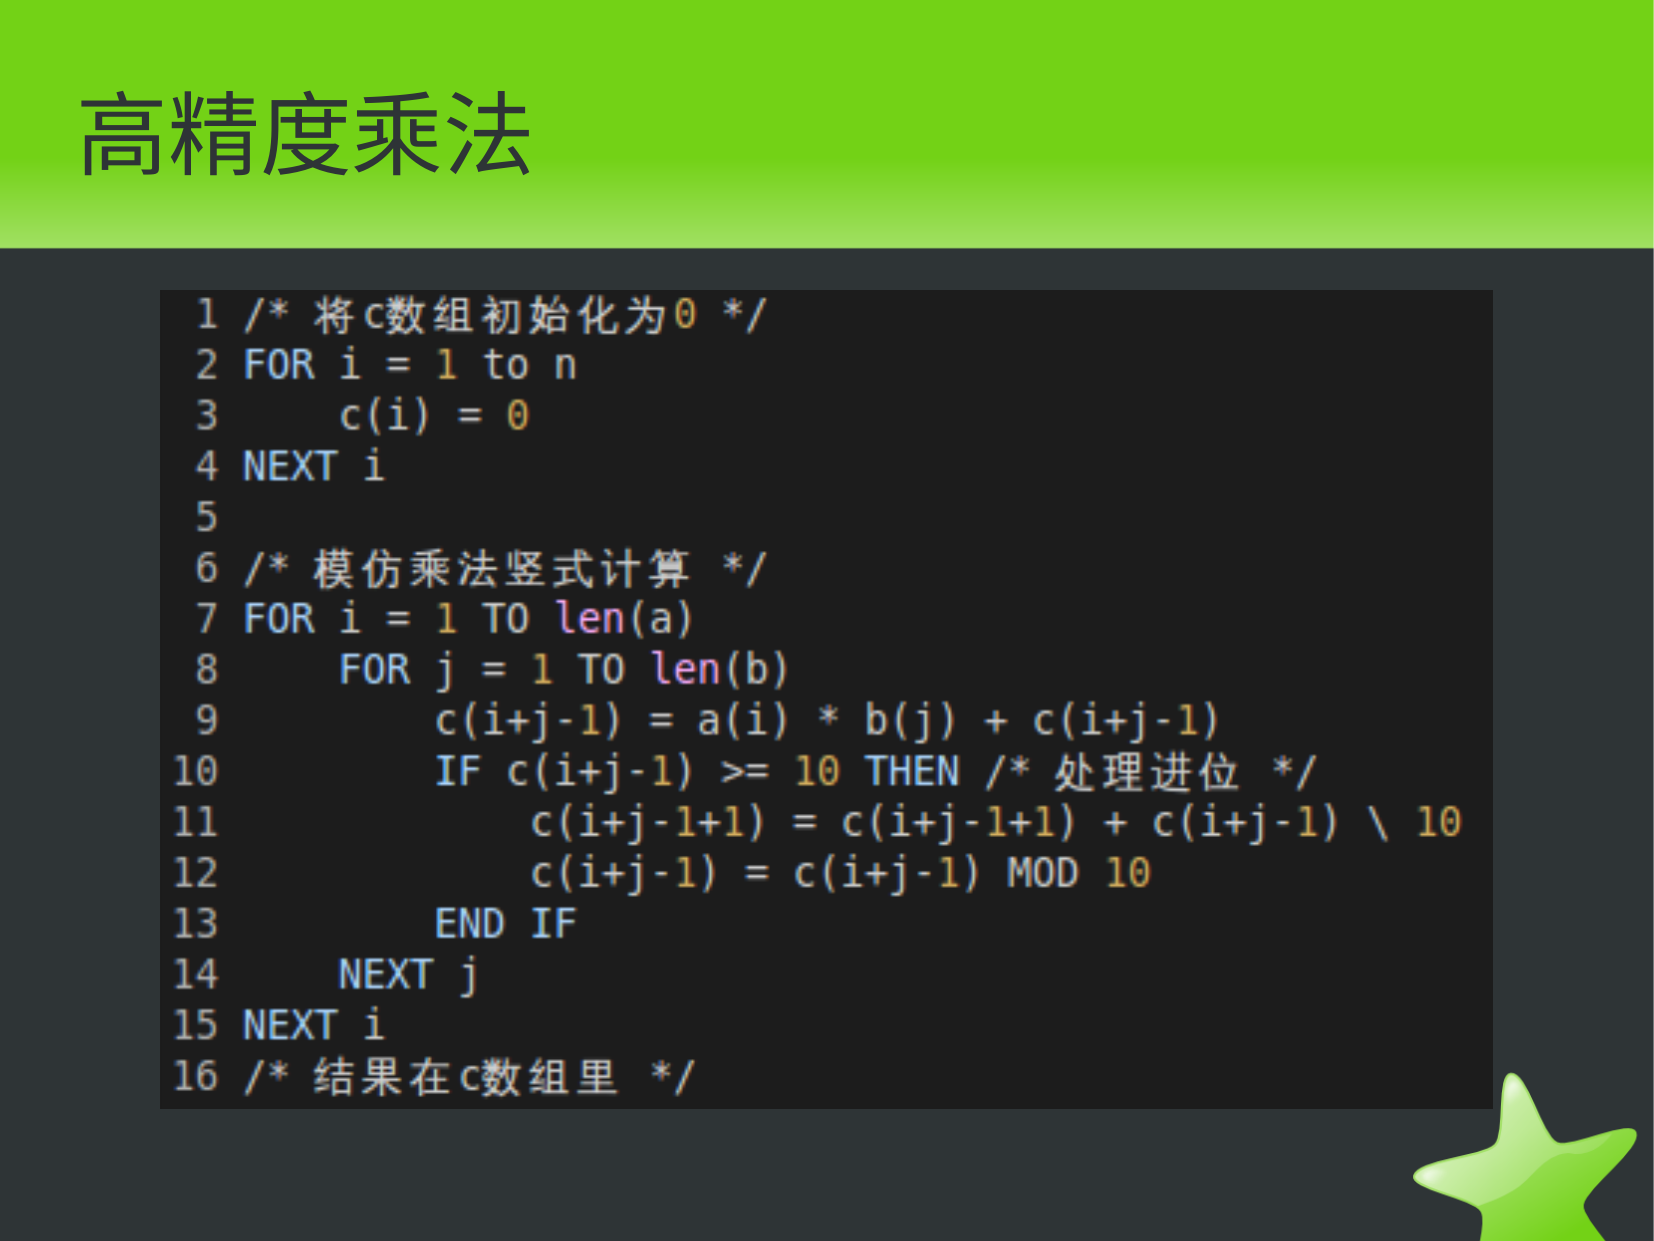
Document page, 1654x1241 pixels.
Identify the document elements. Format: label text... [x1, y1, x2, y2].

title 高精度乘法 [76, 29, 1565, 237]
picture [0, 0, 1654, 1241]
